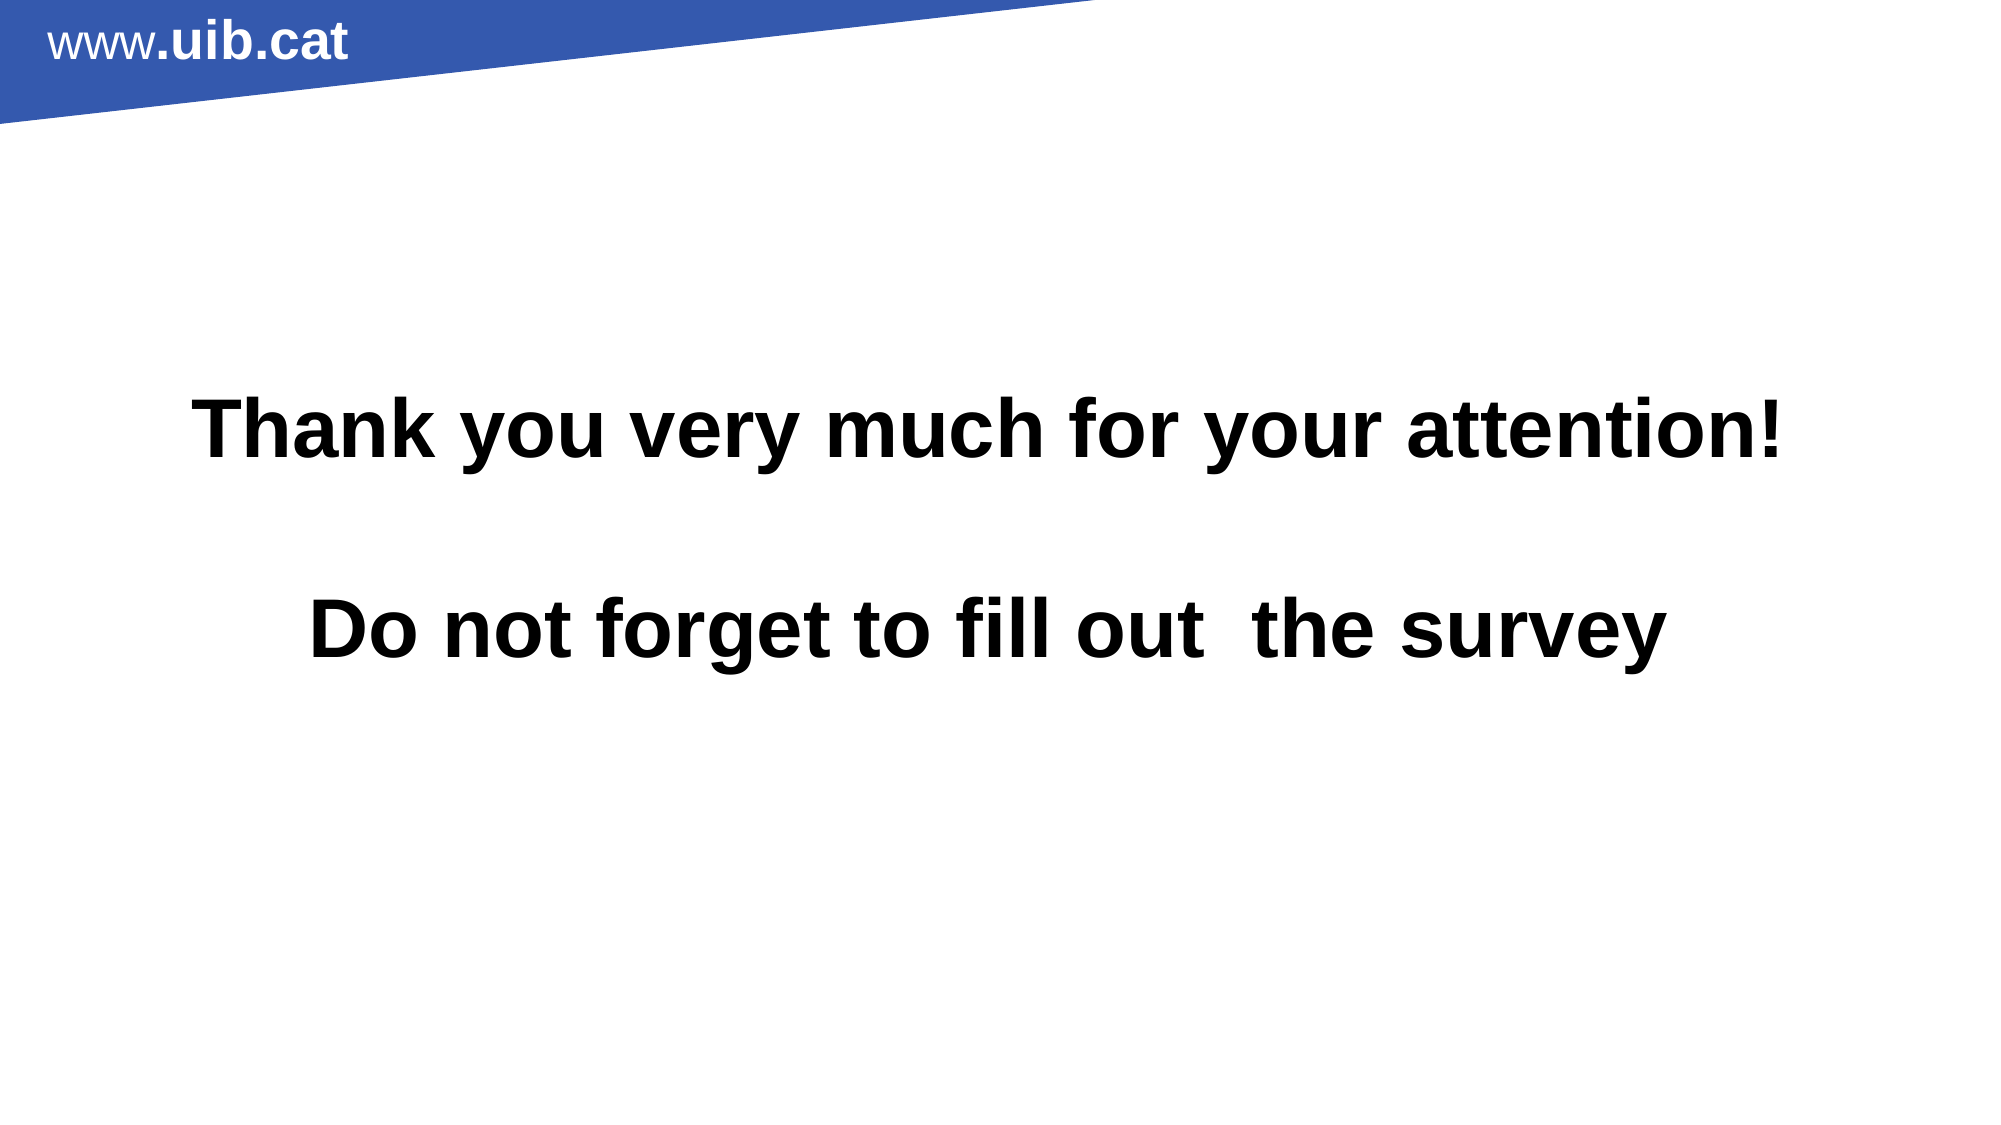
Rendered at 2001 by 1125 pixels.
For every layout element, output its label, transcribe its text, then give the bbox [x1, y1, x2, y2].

text_box Thank you very much for your attention! Do not forget to fill out the survey [176, 366, 1825, 661]
